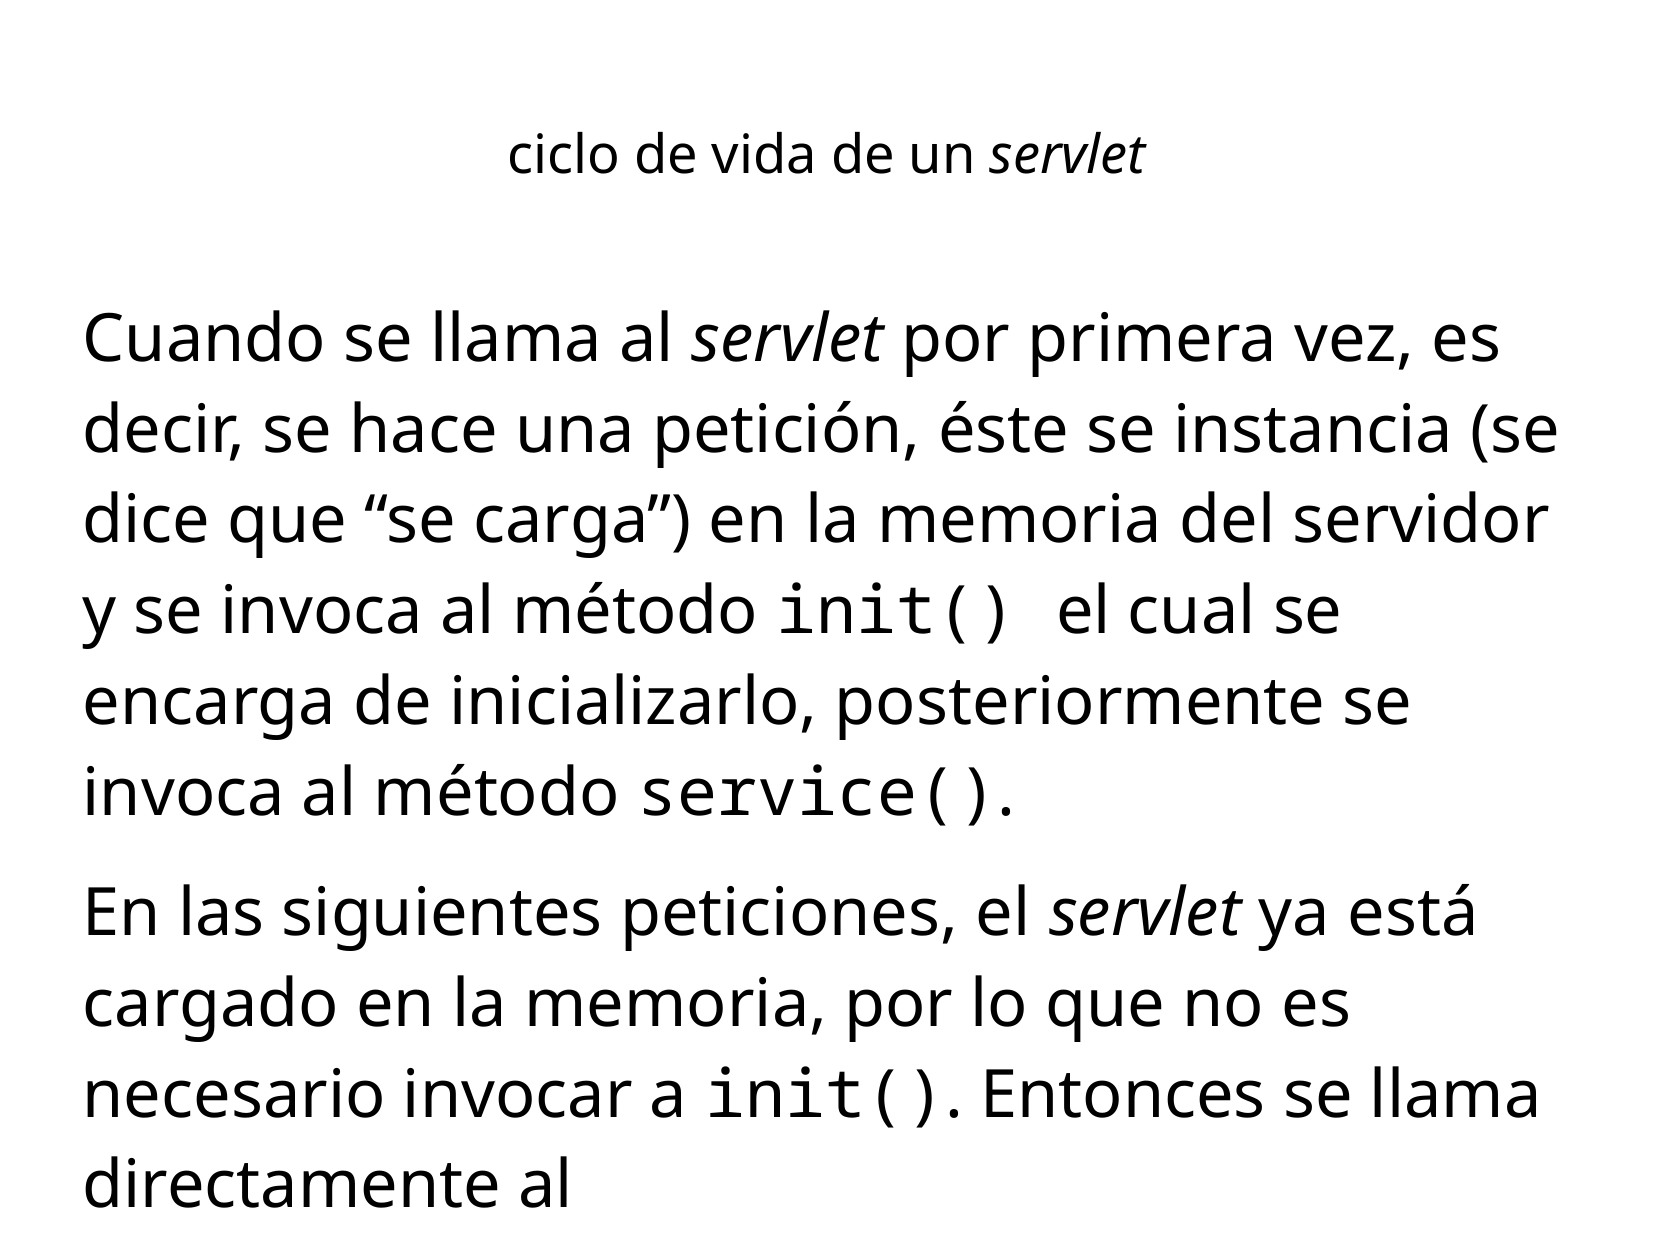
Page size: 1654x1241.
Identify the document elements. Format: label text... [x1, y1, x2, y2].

list Cuando se llama al servlet por primera vez, es decir, se hace una petición, éste se instancia (se dice que “se carga”) en la memoria del servidor y se invoca al método init() el cual se encarga de inicializarlo, posteriormente se invoca al método service(). En las siguientes peticiones, el servlet ya está cargado en la memoria, por lo que no es necesario invocar a init(). Entonces se llama directamente al service(), y éste llama a los demás métodos del servlet. [82, 290, 1571, 1112]
title ciclo de vida de un servlet [82, 49, 1571, 257]
